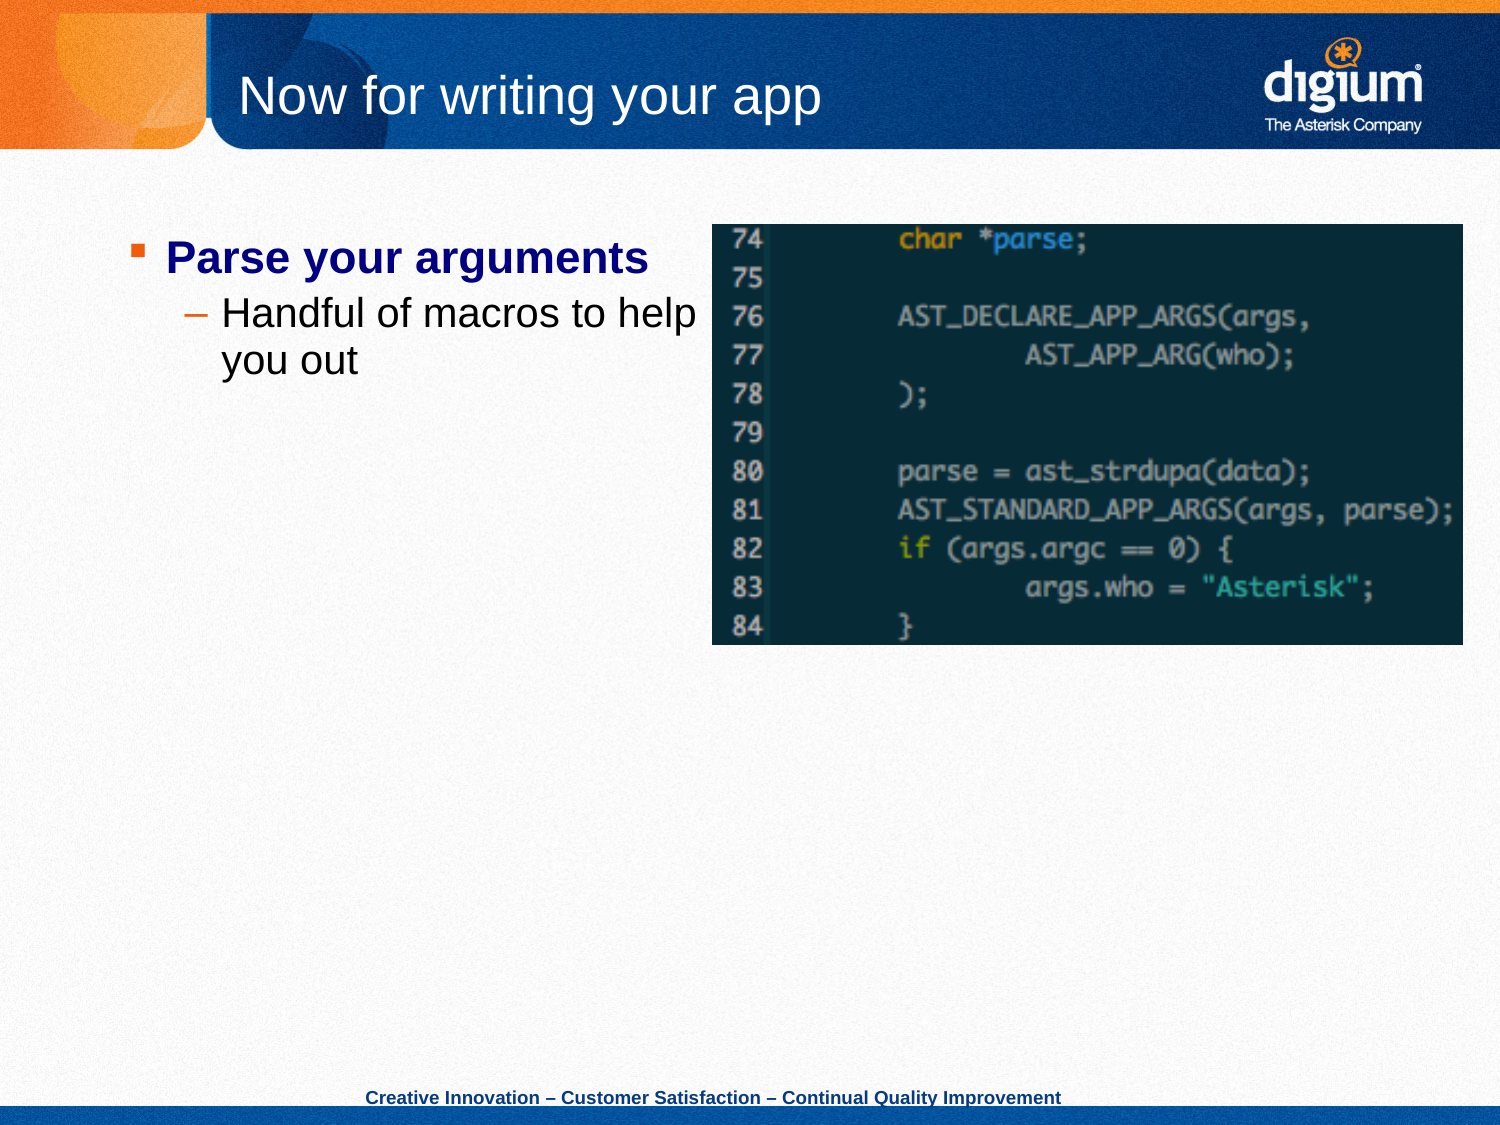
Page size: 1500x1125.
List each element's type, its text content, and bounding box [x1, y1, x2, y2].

picture [0, 0, 1500, 1125]
list Parse your arguments Handful of macros to help you out [112, 224, 713, 877]
title Now for writing your app [238, 27, 1243, 127]
